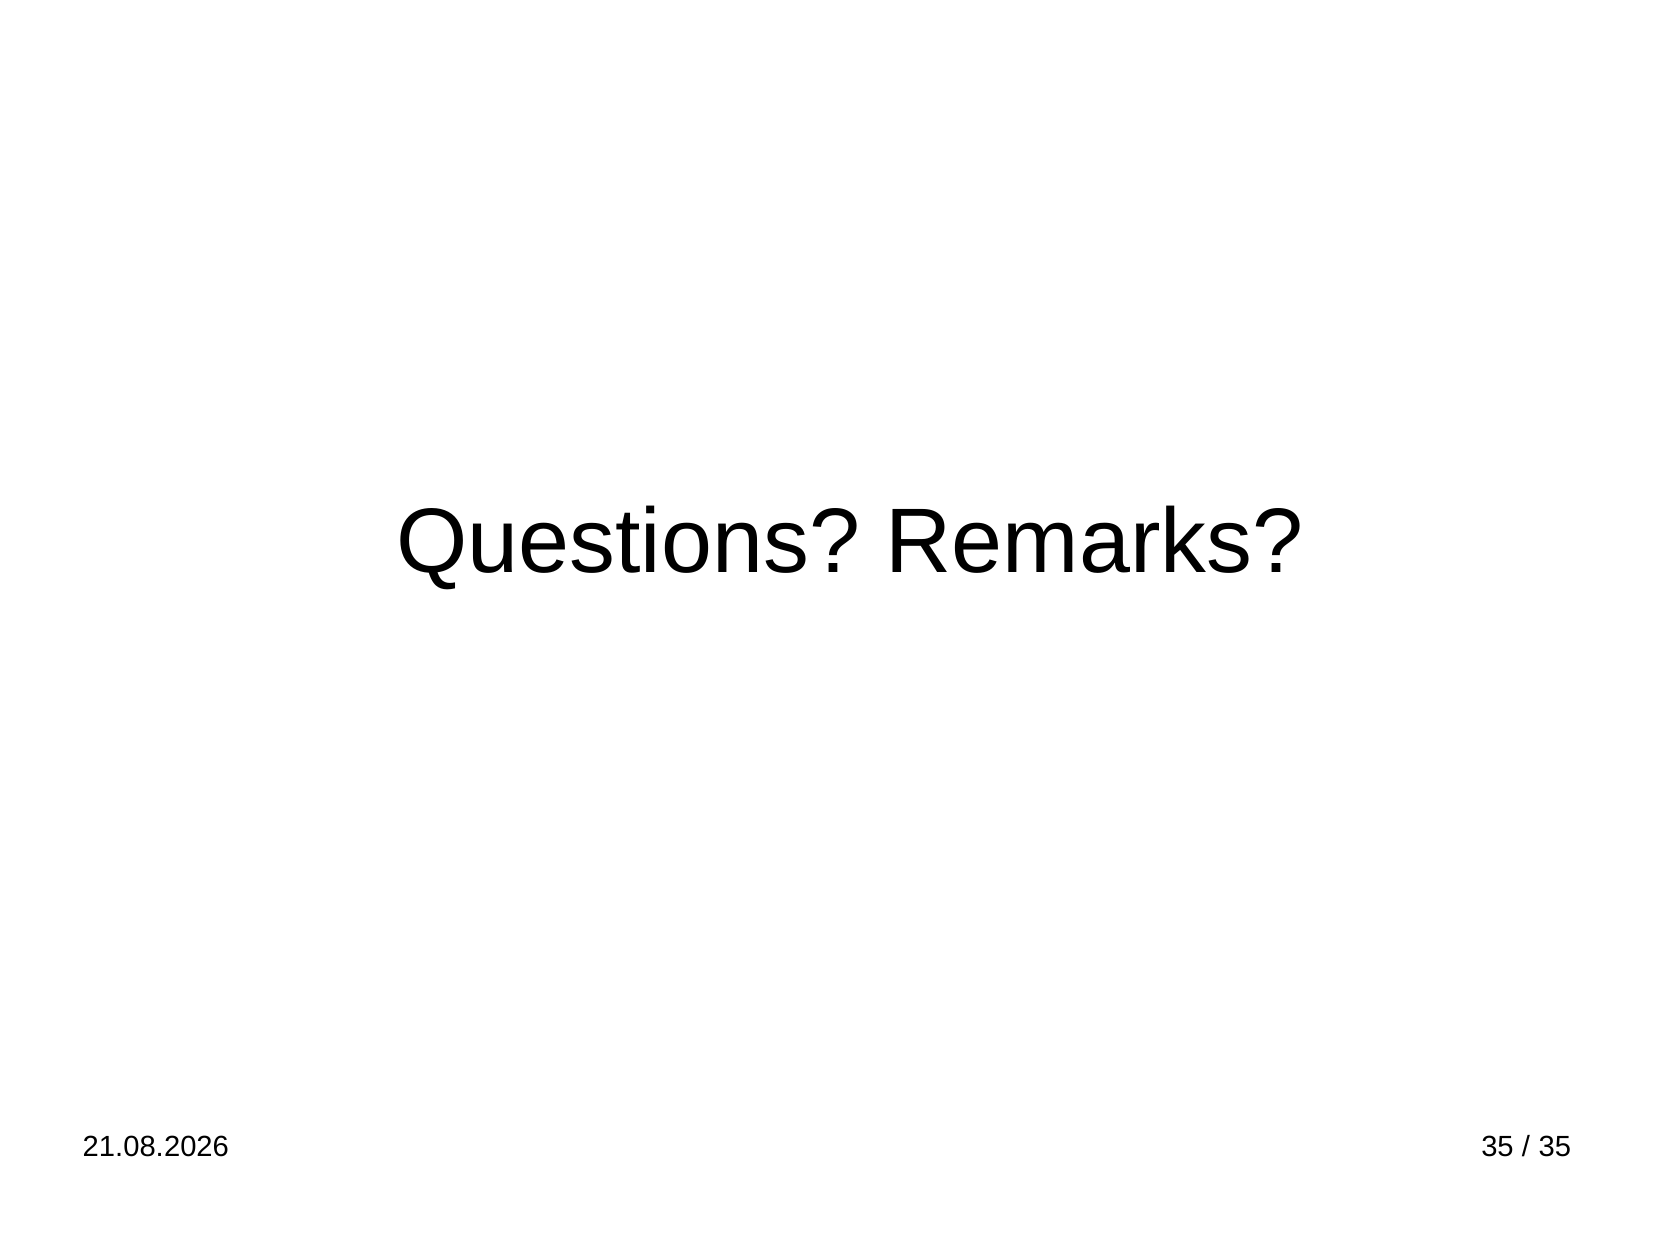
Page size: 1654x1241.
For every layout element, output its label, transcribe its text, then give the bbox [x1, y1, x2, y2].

title Questions? Remarks? [106, 437, 1595, 645]
